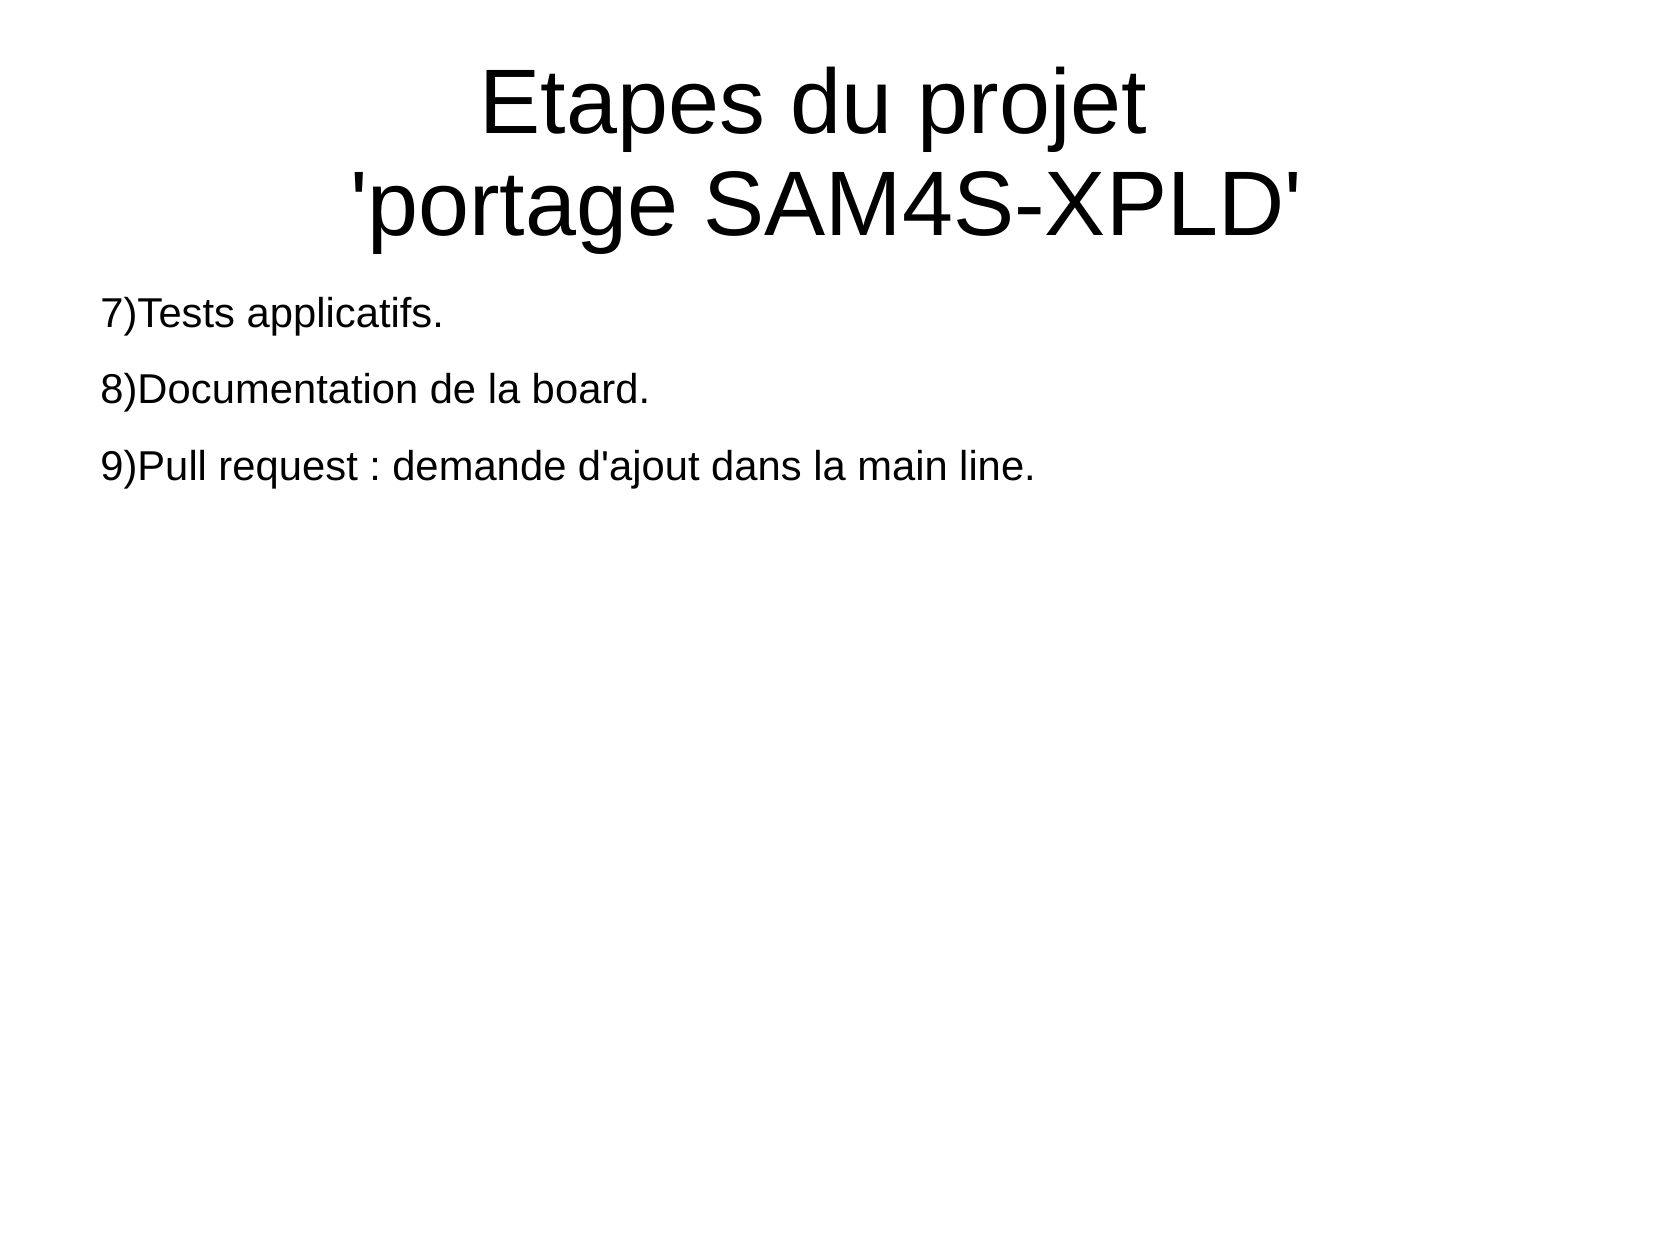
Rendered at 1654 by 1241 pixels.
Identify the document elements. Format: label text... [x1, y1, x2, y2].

title Etapes du projet 'portage SAM4S-XPLD' [82, 49, 1571, 257]
list Tests applicatifs. Documentation de la board. Pull request : demande d'ajout dans la main line. [82, 290, 1571, 1010]
